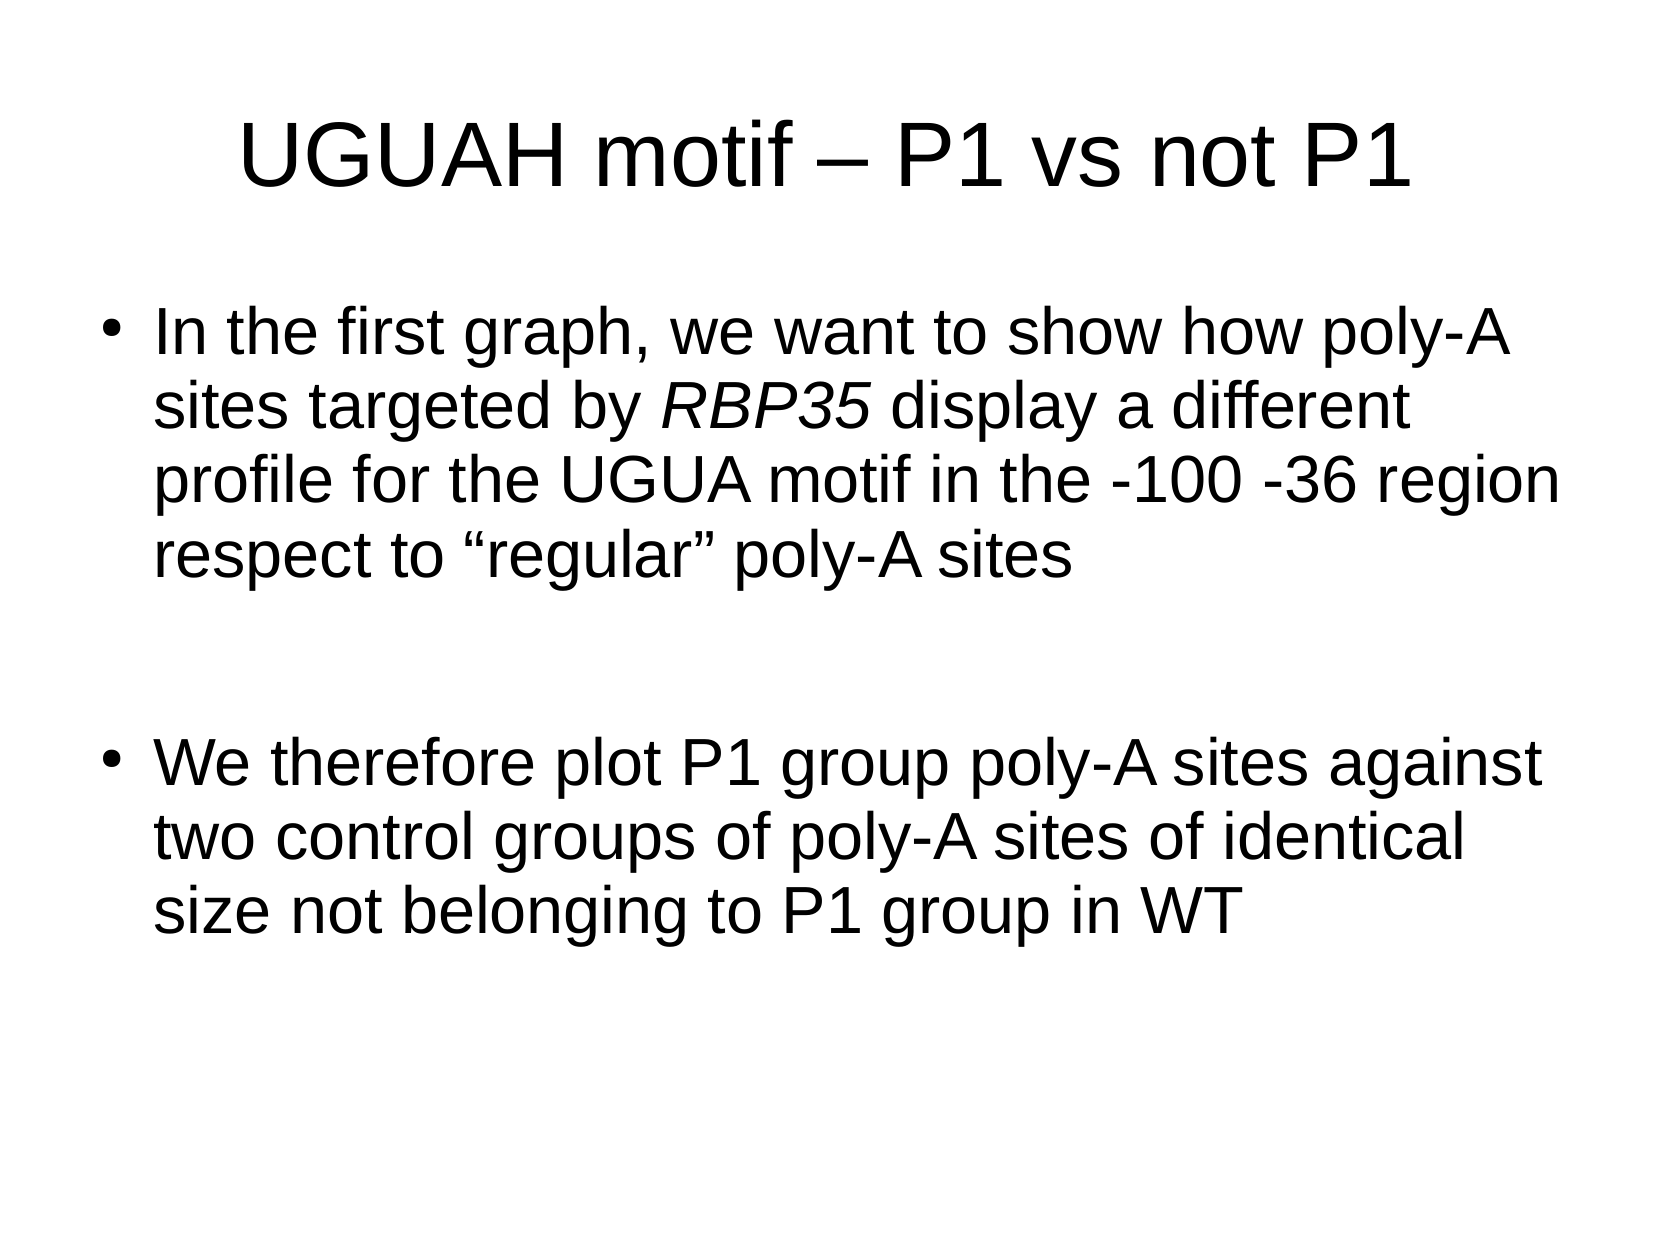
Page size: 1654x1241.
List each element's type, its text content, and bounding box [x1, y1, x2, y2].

list In the first graph, we want to show how poly-A sites targeted by RBP35 display a different profile for the UGUA motif in the -100 -36 region respect to “regular” poly-A sites We therefore plot P1 group poly-A sites against two control groups of poly-A sites of identical size not belonging to P1 group in WT [82, 290, 1571, 1010]
title UGUAH motif – P1 vs not P1 [82, 49, 1571, 257]
